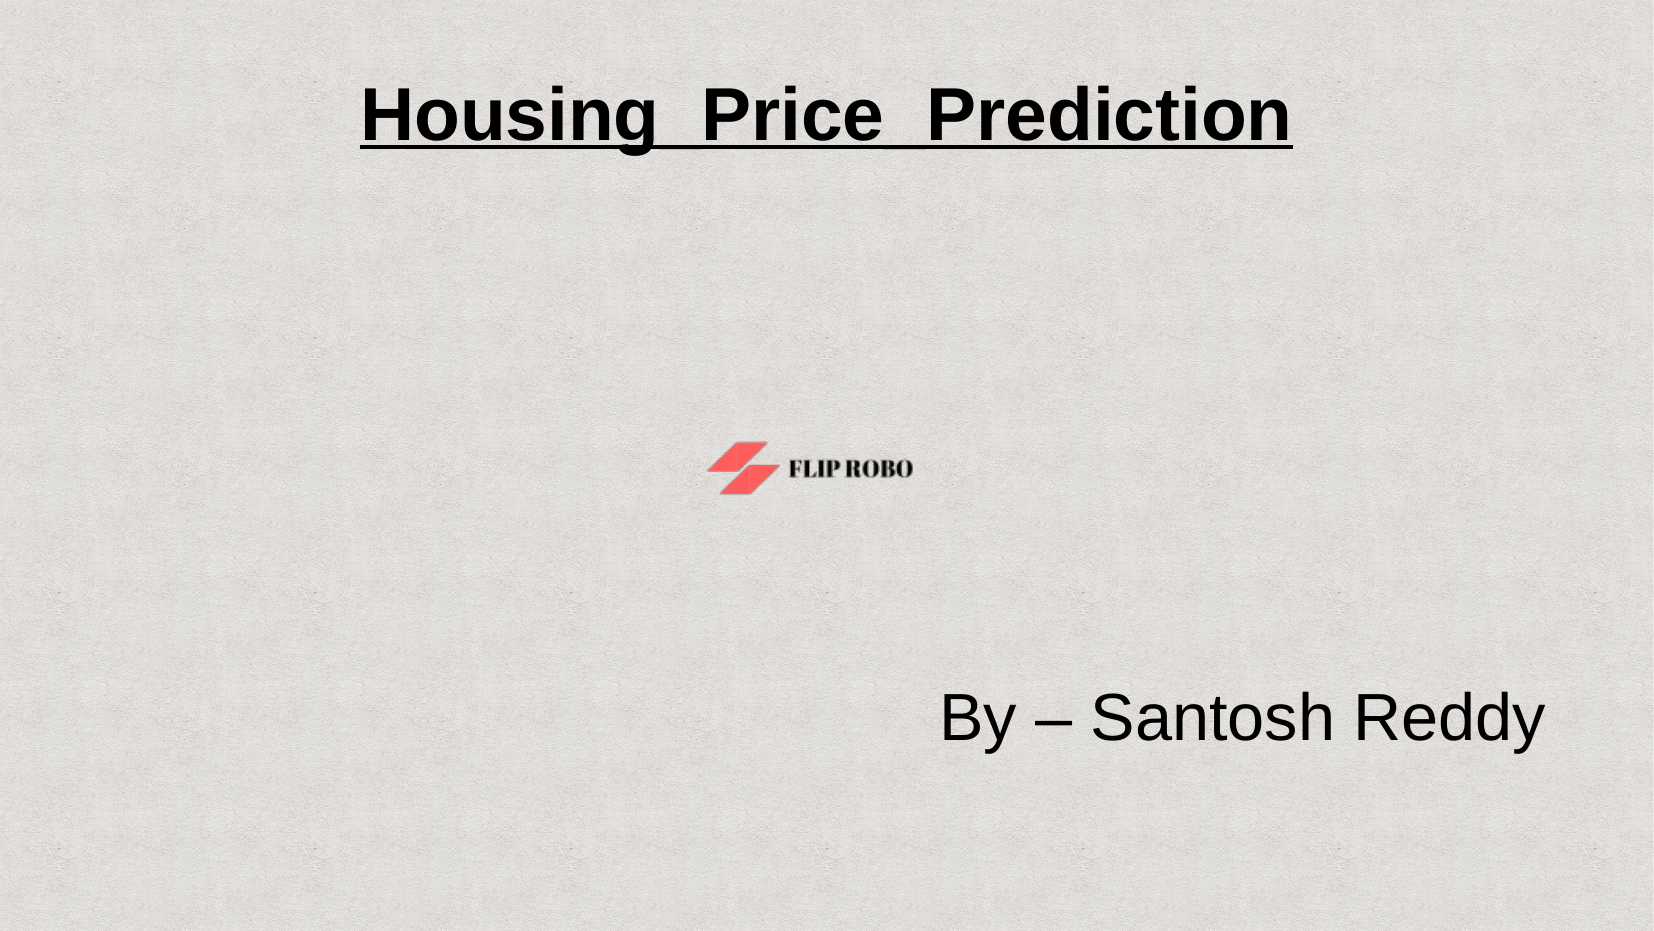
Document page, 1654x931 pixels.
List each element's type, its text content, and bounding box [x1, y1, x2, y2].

title Housing_Price_Prediction [82, 37, 1571, 193]
picture [0, 0, 1654, 931]
subtitle By – Santosh Reddy [82, 223, 1571, 763]
